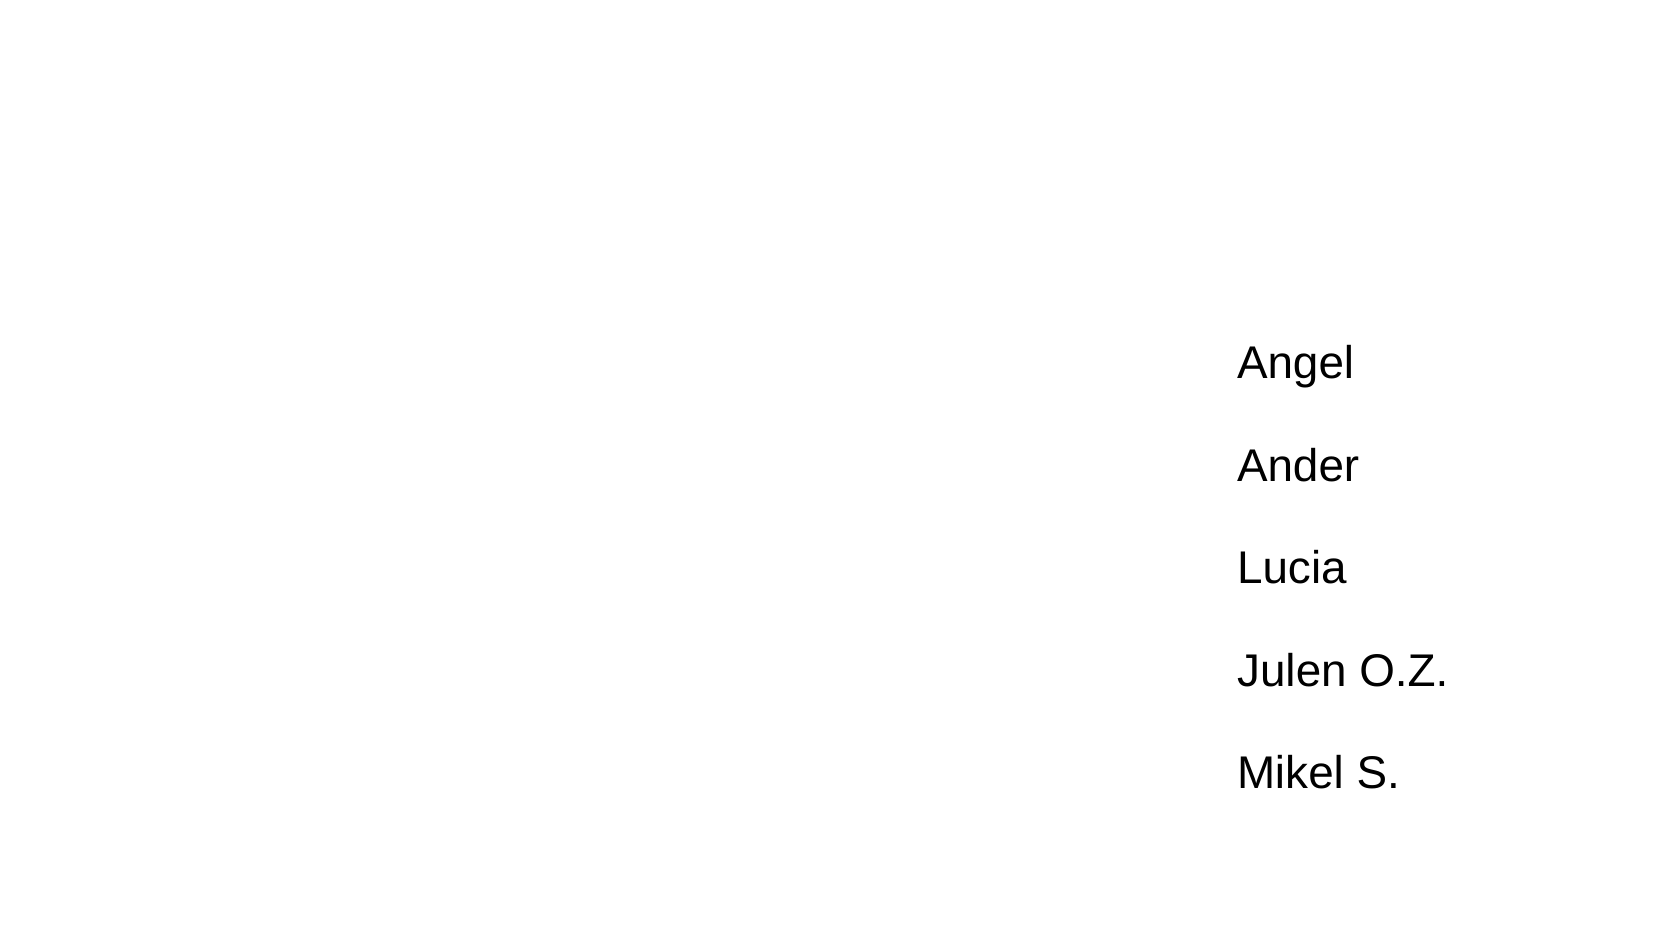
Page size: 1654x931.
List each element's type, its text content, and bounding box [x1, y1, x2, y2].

text_box Angel Ander Lucia Julen O.Z. Mikel S. [1222, 330, 1471, 841]
